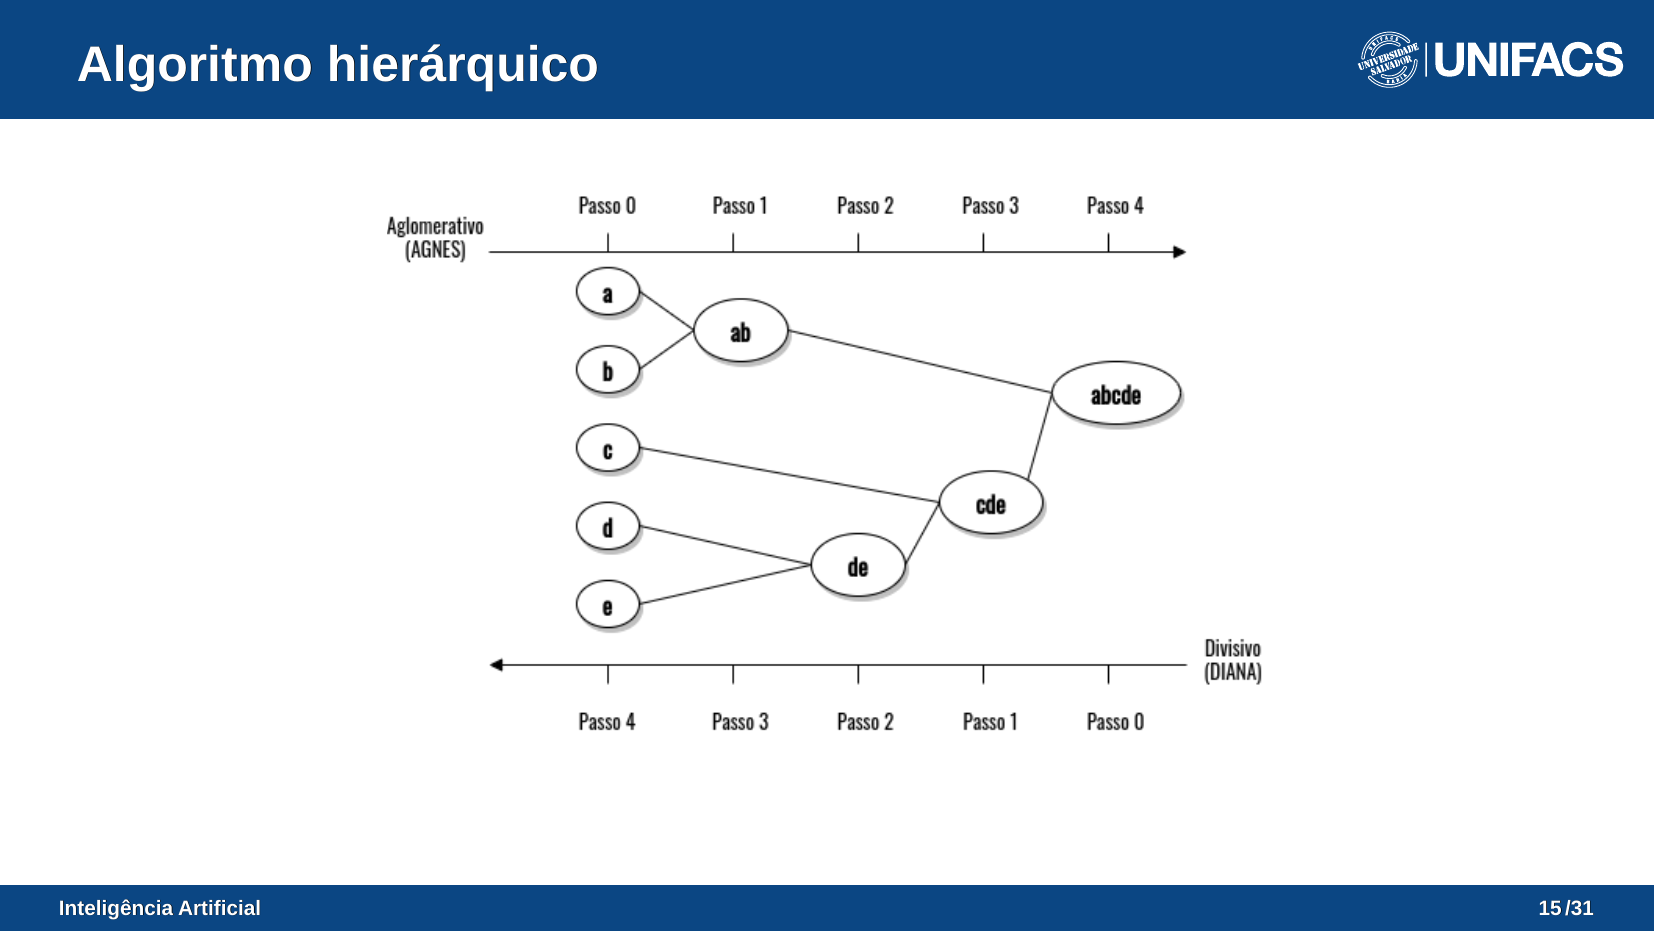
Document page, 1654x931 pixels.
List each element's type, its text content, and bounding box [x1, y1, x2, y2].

picture [387, 189, 1266, 738]
text_box Algoritmo hierárquico [76, 7, 1241, 120]
